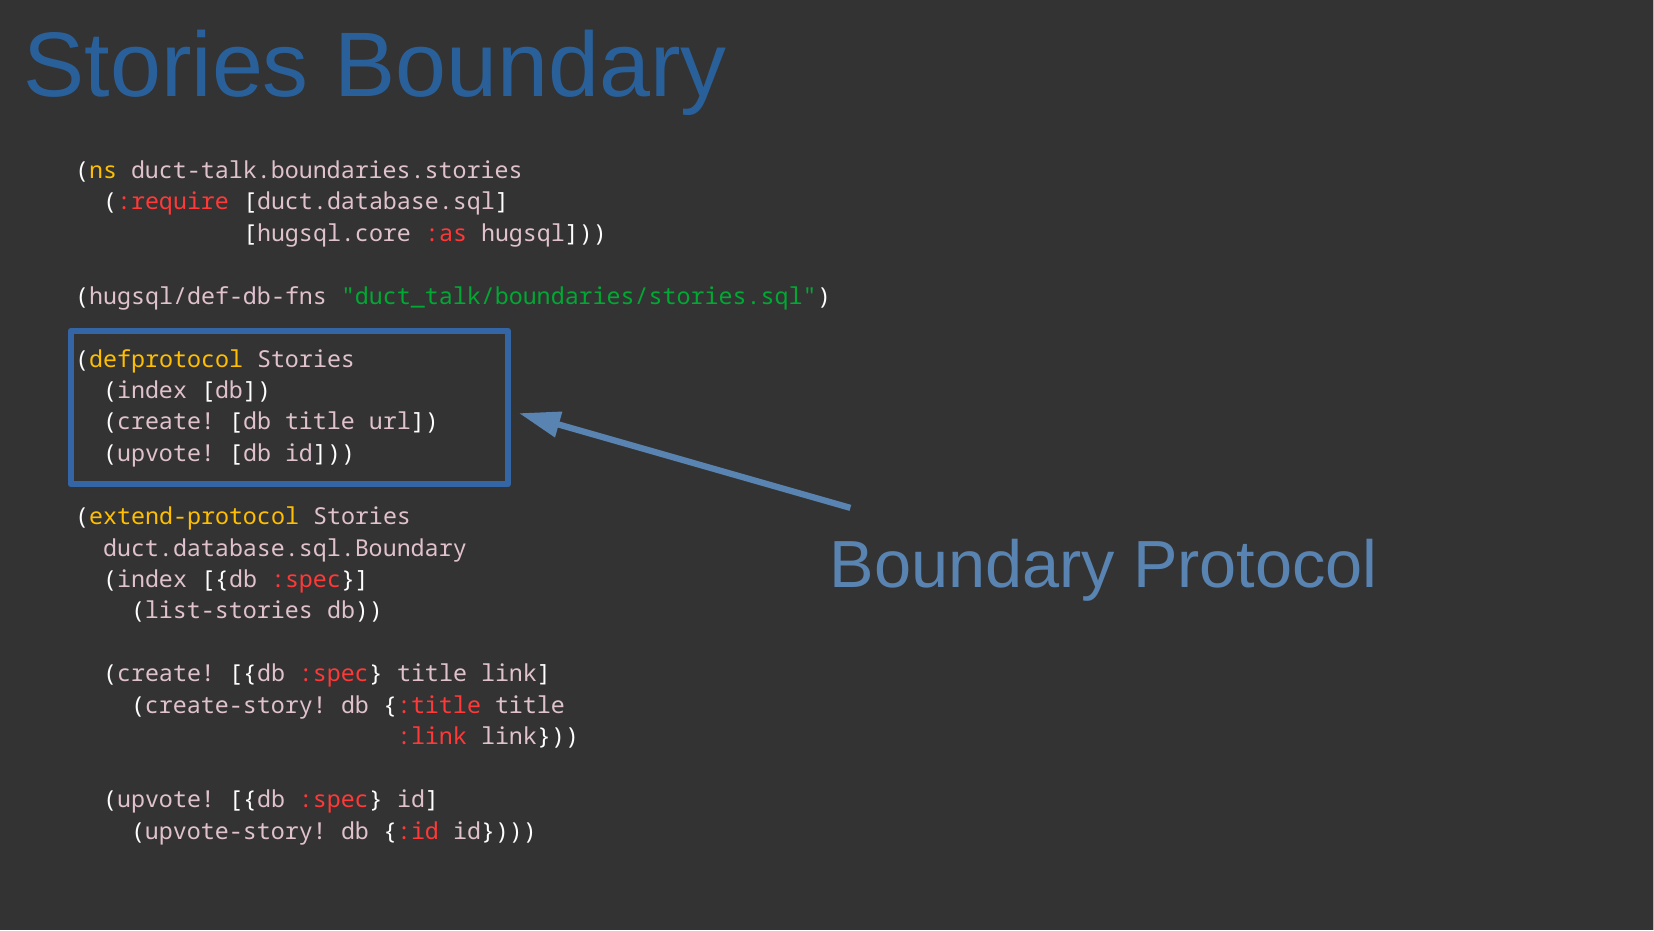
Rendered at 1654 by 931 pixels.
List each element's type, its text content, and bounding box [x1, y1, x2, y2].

list (ns duct-talk.boundaries.stories (:require [duct.database.sql] [hugsql.core :as hugsql])) (hugsql/def-db-fns "duct_talk/boundaries/stories.sql") (defprotocol Stories (index [db]) (create! [db title url]) (upvote! [db id])) (extend-protocol Stories duct.database.sql.Boundary (index [{db :spec}] (list-stories db)) (create! [{db :spec} title link] (create-story! db {:title title :link link})) (upvote! [{db :spec} id] (upvote-story! db {:id id}))) [75, 334, 505, 481]
text_box Boundary Protocol [814, 519, 1441, 834]
list (ns duct-talk.boundaries.stories (:require [duct.database.sql] [hugsql.core :as hugsql])) (hugsql/def-db-fns "duct_talk/boundaries/stories.sql") (defprotocol Stories (index [db]) (create! [db title url]) (upvote! [db id])) (extend-protocol Stories duct.database.sql.Boundary (index [{db :spec}] (list-stories db)) (create! [{db :spec} title link] (create-story! db {:title title :link link})) (upvote! [{db :spec} id] (upvote-story! db {:id id}))) [75, 153, 1564, 851]
title Stories Boundary [23, 11, 1589, 119]
